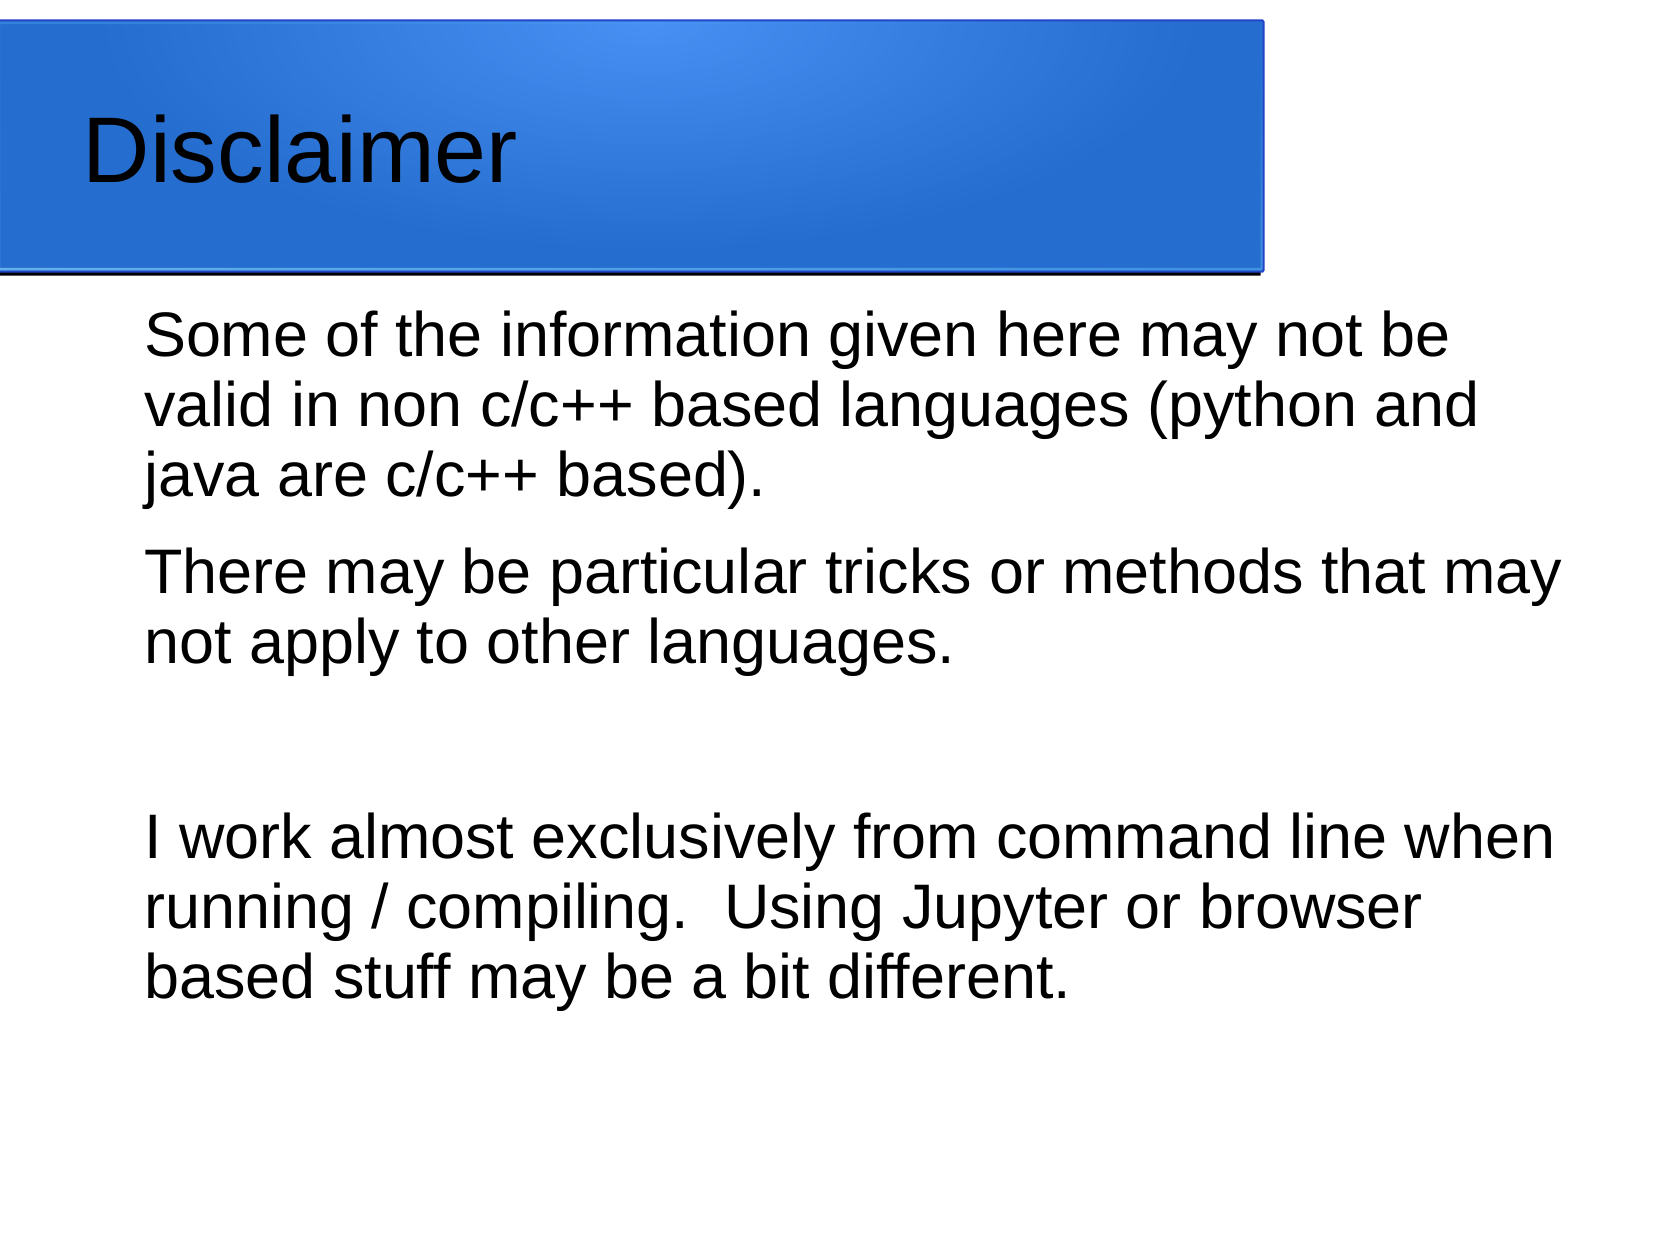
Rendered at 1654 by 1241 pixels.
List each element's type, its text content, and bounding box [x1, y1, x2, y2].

title Disclaimer [82, 47, 1234, 253]
list Some of the information given here may not be valid in non c/c++ based languages (python and java are c/c++ based). There may be particular tricks or methods that may not apply to other languages. I work almost exclusively from command line when running / compiling. Using Jupyter or browser based stuff may be a bit different. [82, 299, 1571, 1019]
